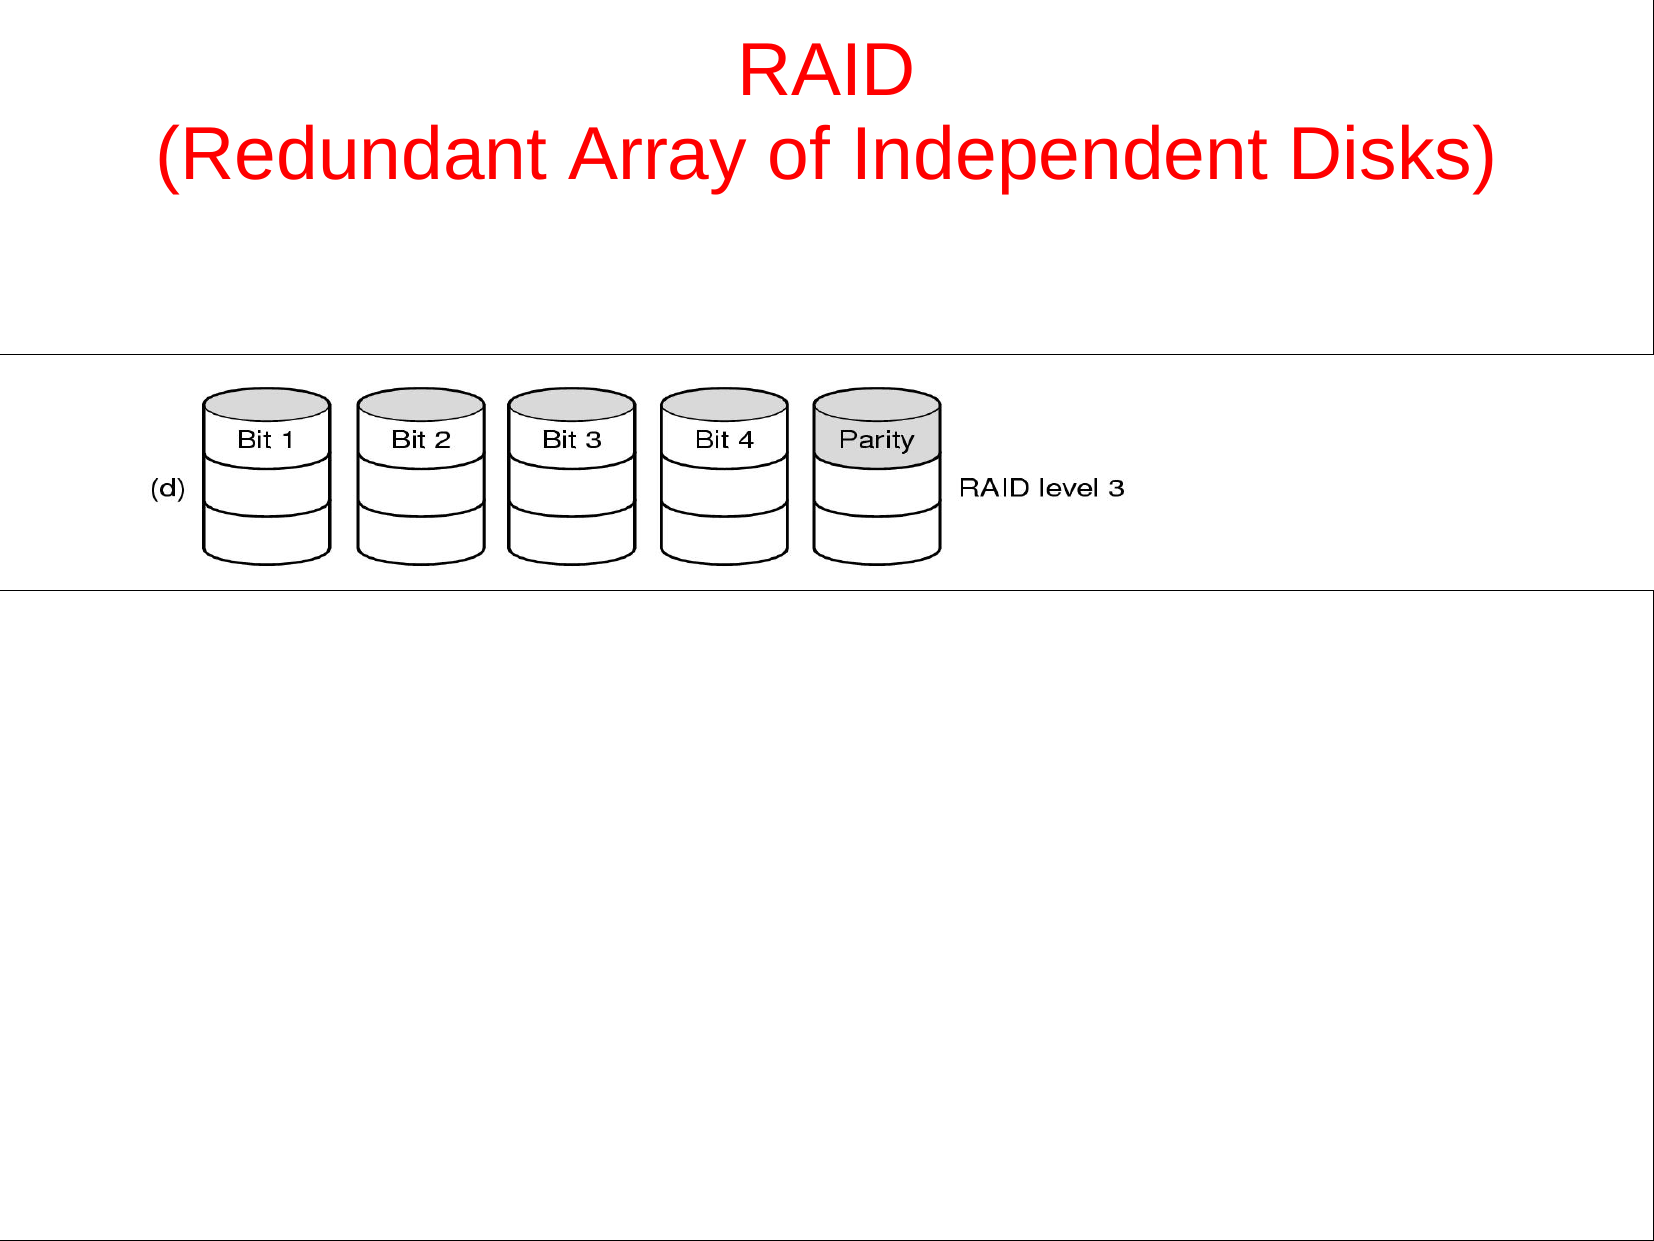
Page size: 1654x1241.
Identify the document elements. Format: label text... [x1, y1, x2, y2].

title RAID (Redundant Array of Independent Disks) [82, 15, 1571, 208]
text_box [0, 0, 1654, 355]
picture [147, 355, 1508, 590]
text_box [0, 590, 1654, 1241]
